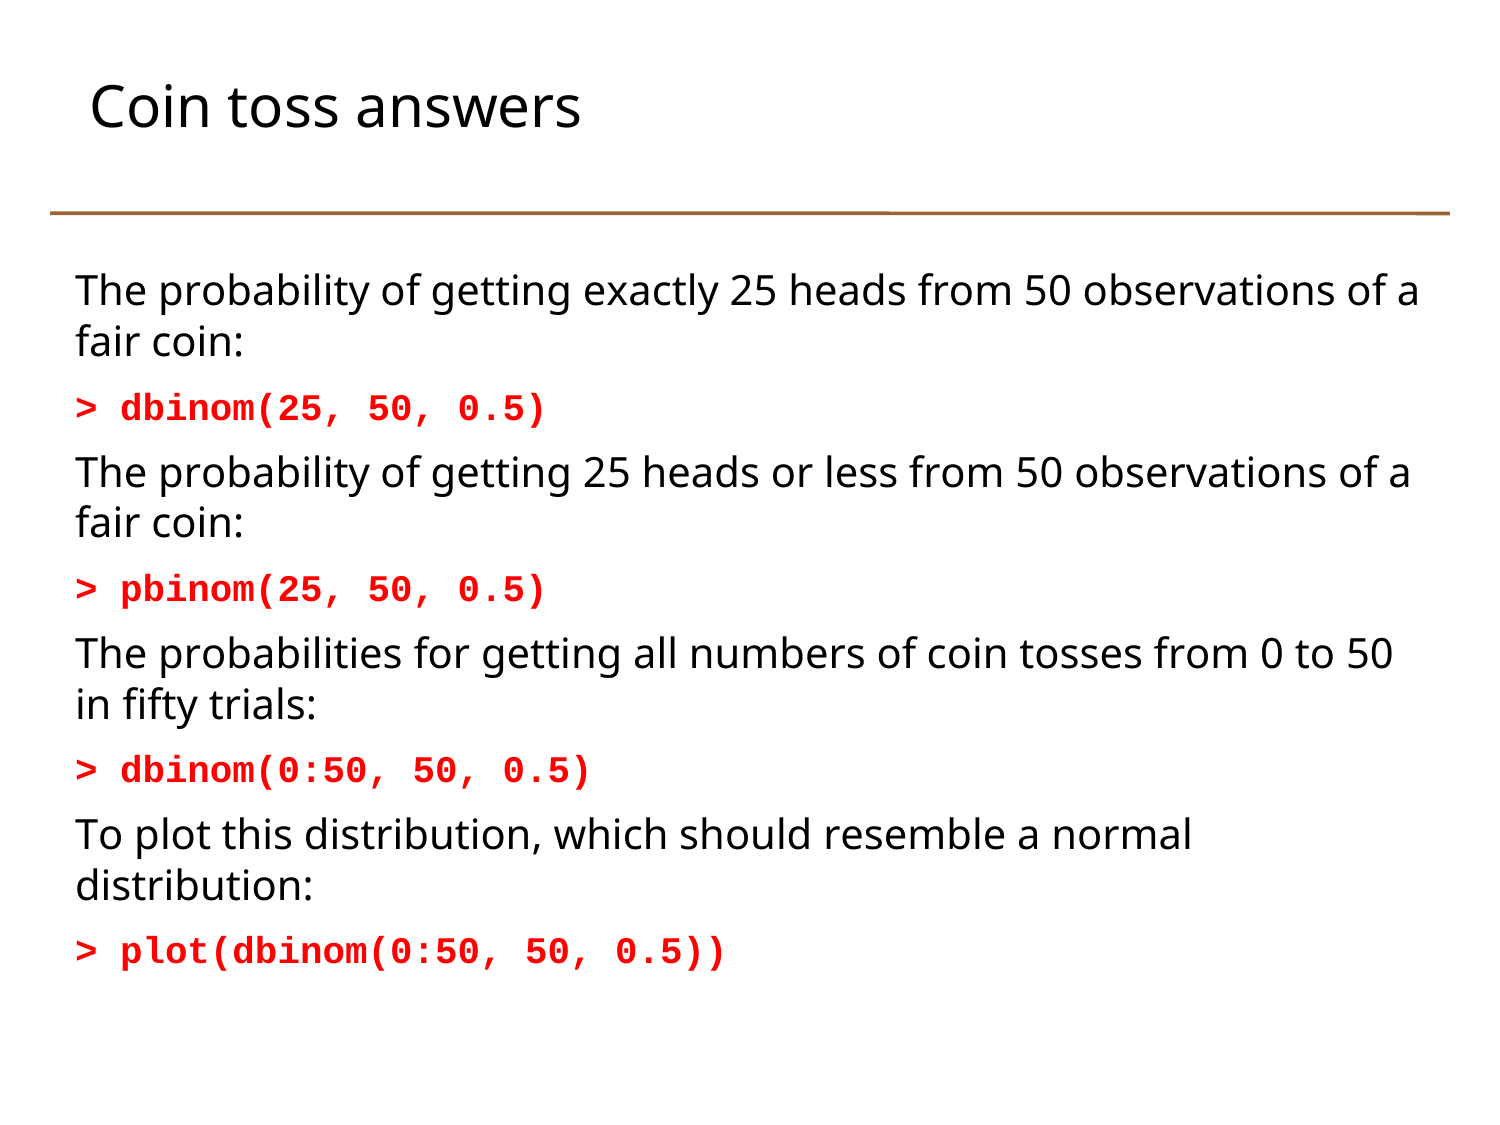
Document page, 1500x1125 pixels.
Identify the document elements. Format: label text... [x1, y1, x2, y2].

text_box Coin toss answers [75, 44, 1425, 233]
text_box The probability of getting exactly 25 heads from 50 observations of a fair coin: > dbinom(25, 50, 0.5) The probability of getting 25 heads or less from 50 observations of a fair coin: > pbinom(25, 50, 0.5) The probabilities for getting all numbers of coin tosses from 0 to 50 in fifty trials: > dbinom(0:50, 50, 0.5) To plot this distribution, which should resemble a normal distribution: > plot(dbinom(0:50, 50, 0.5)) [75, 263, 1425, 1006]
